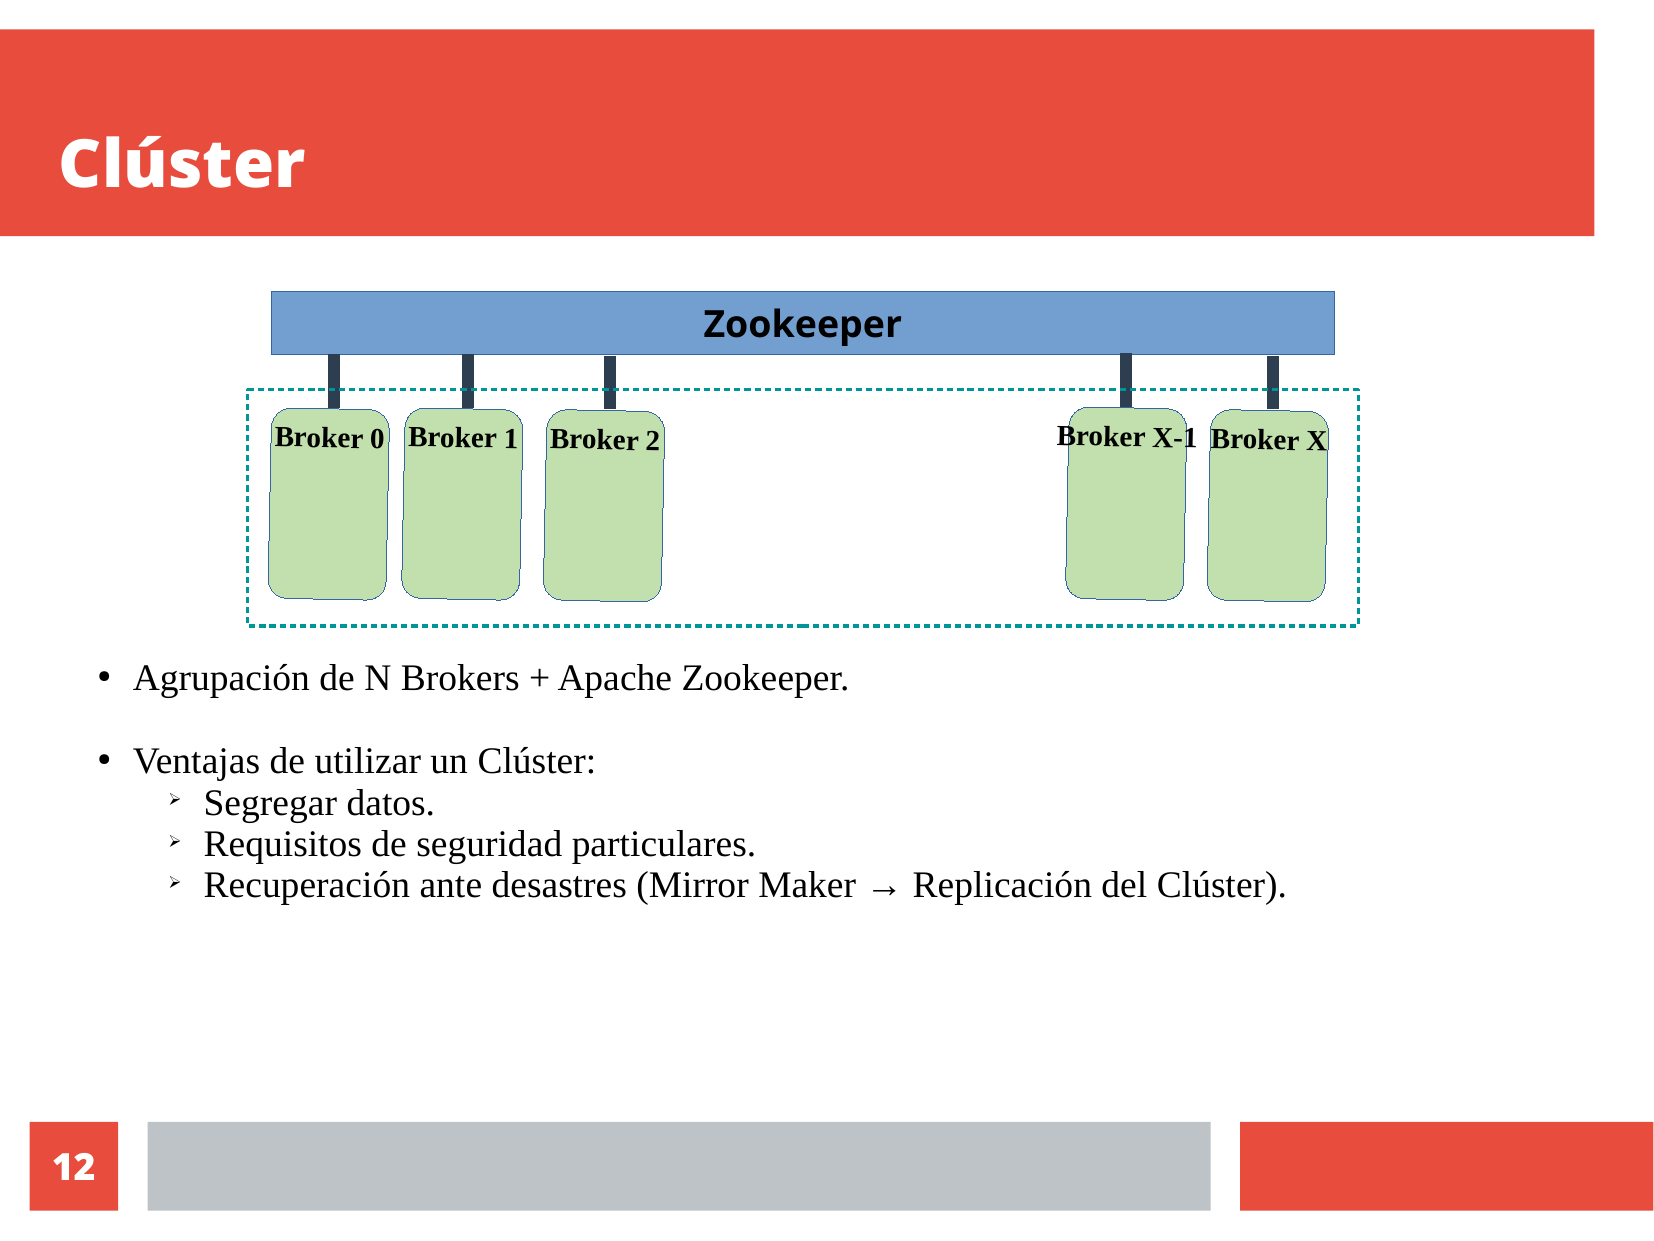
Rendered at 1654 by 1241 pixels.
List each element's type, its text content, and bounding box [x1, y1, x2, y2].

title Clúster [58, 58, 1595, 207]
text_box Broker X-1 [1065, 407, 1187, 601]
text_box Agrupación de N Brokers + Apache Zookeeper. Ventajas de utilizar un Clúster: Segregar datos. Requisitos de seguridad particulares. Recuperación ante desastres (Mirror Maker → Replicación del Clúster). [82, 649, 1465, 1086]
text_box Broker X [1207, 409, 1329, 602]
text_box Zookeeper [271, 291, 1335, 355]
text_box Broker 0 [268, 408, 390, 601]
text_box Broker 2 [543, 409, 665, 602]
text_box Broker 1 [401, 408, 523, 601]
